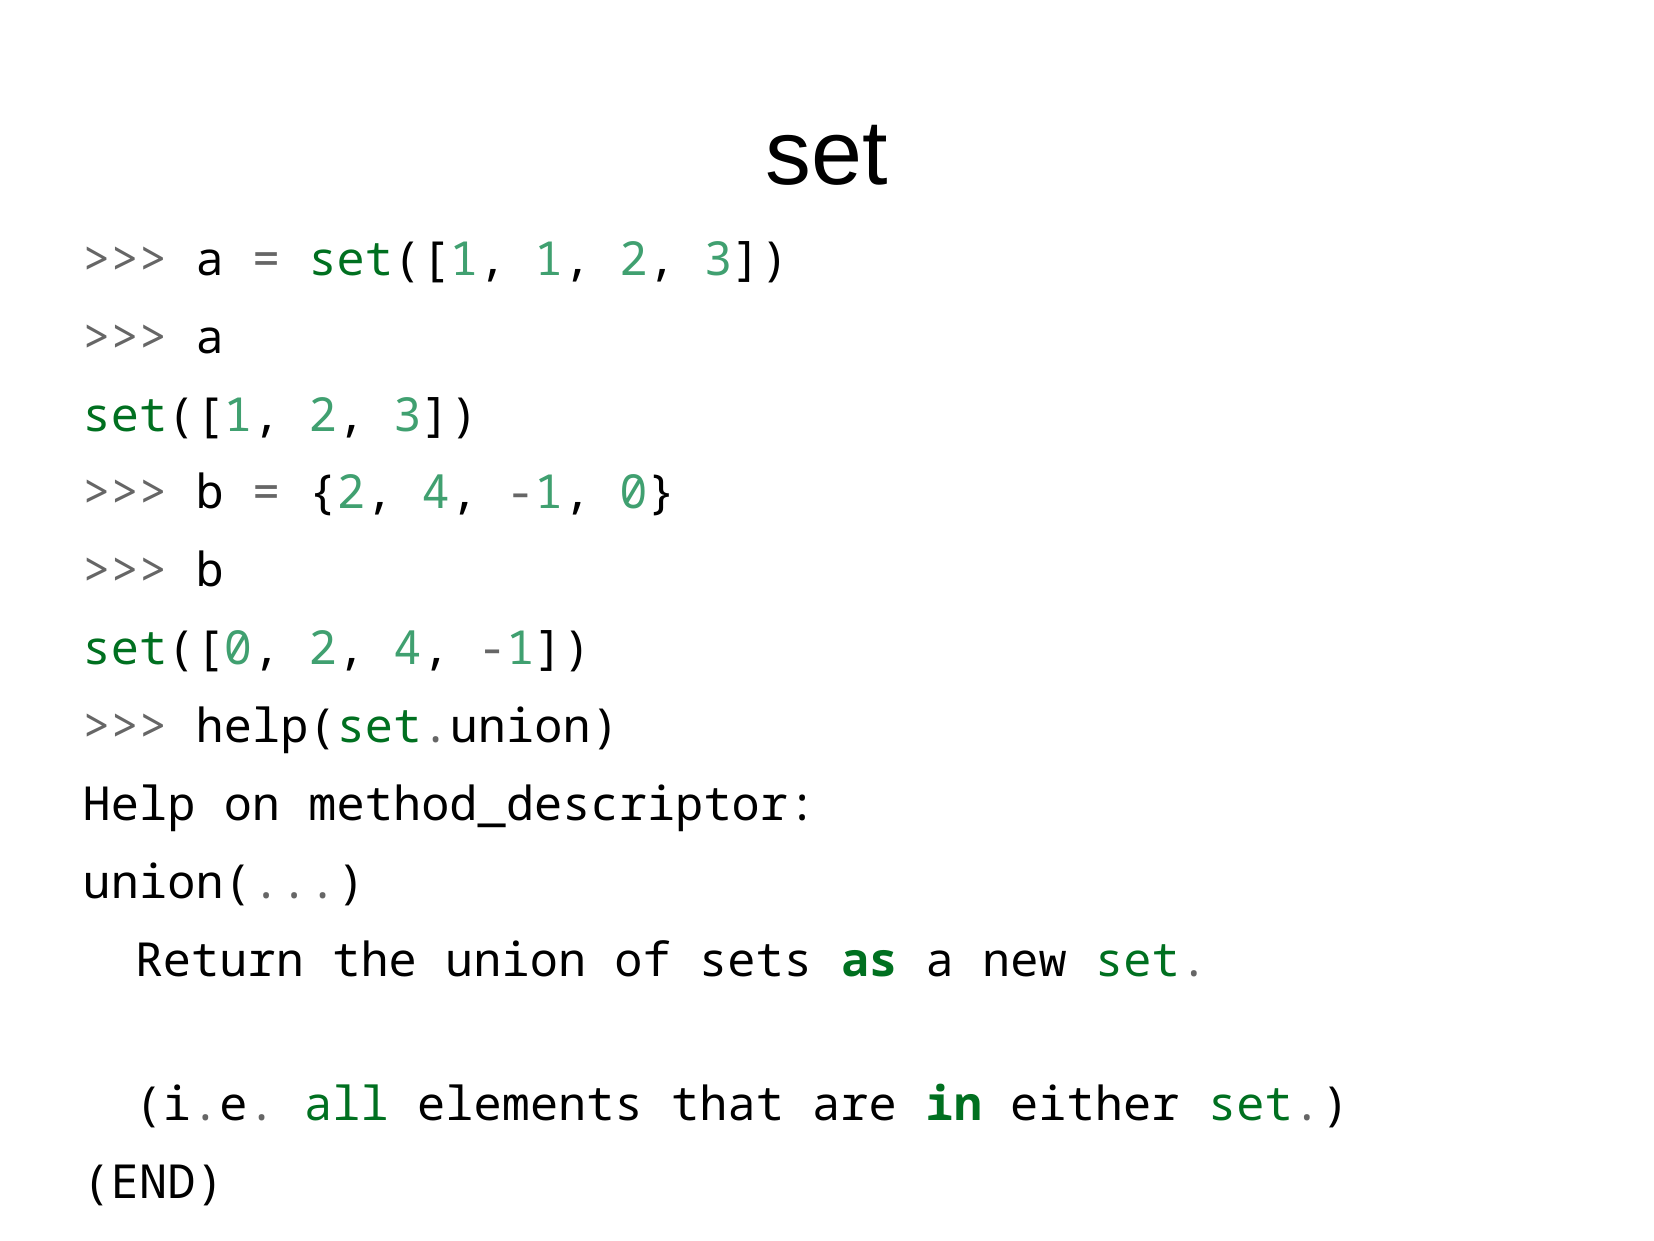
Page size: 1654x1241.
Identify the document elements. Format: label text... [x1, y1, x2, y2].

title set [82, 49, 1571, 225]
list >>> a = set([1, 1, 2, 3]) >>> a set([1, 2, 3]) >>> b = {2, 4, -1, 0} >>> b set([0, 2, 4, -1]) >>> help(set.union) Help on method_descriptor: union(...) Return the union of sets as a new set. (i.e. all elements that are in either set.) (END) [82, 225, 1571, 1216]
